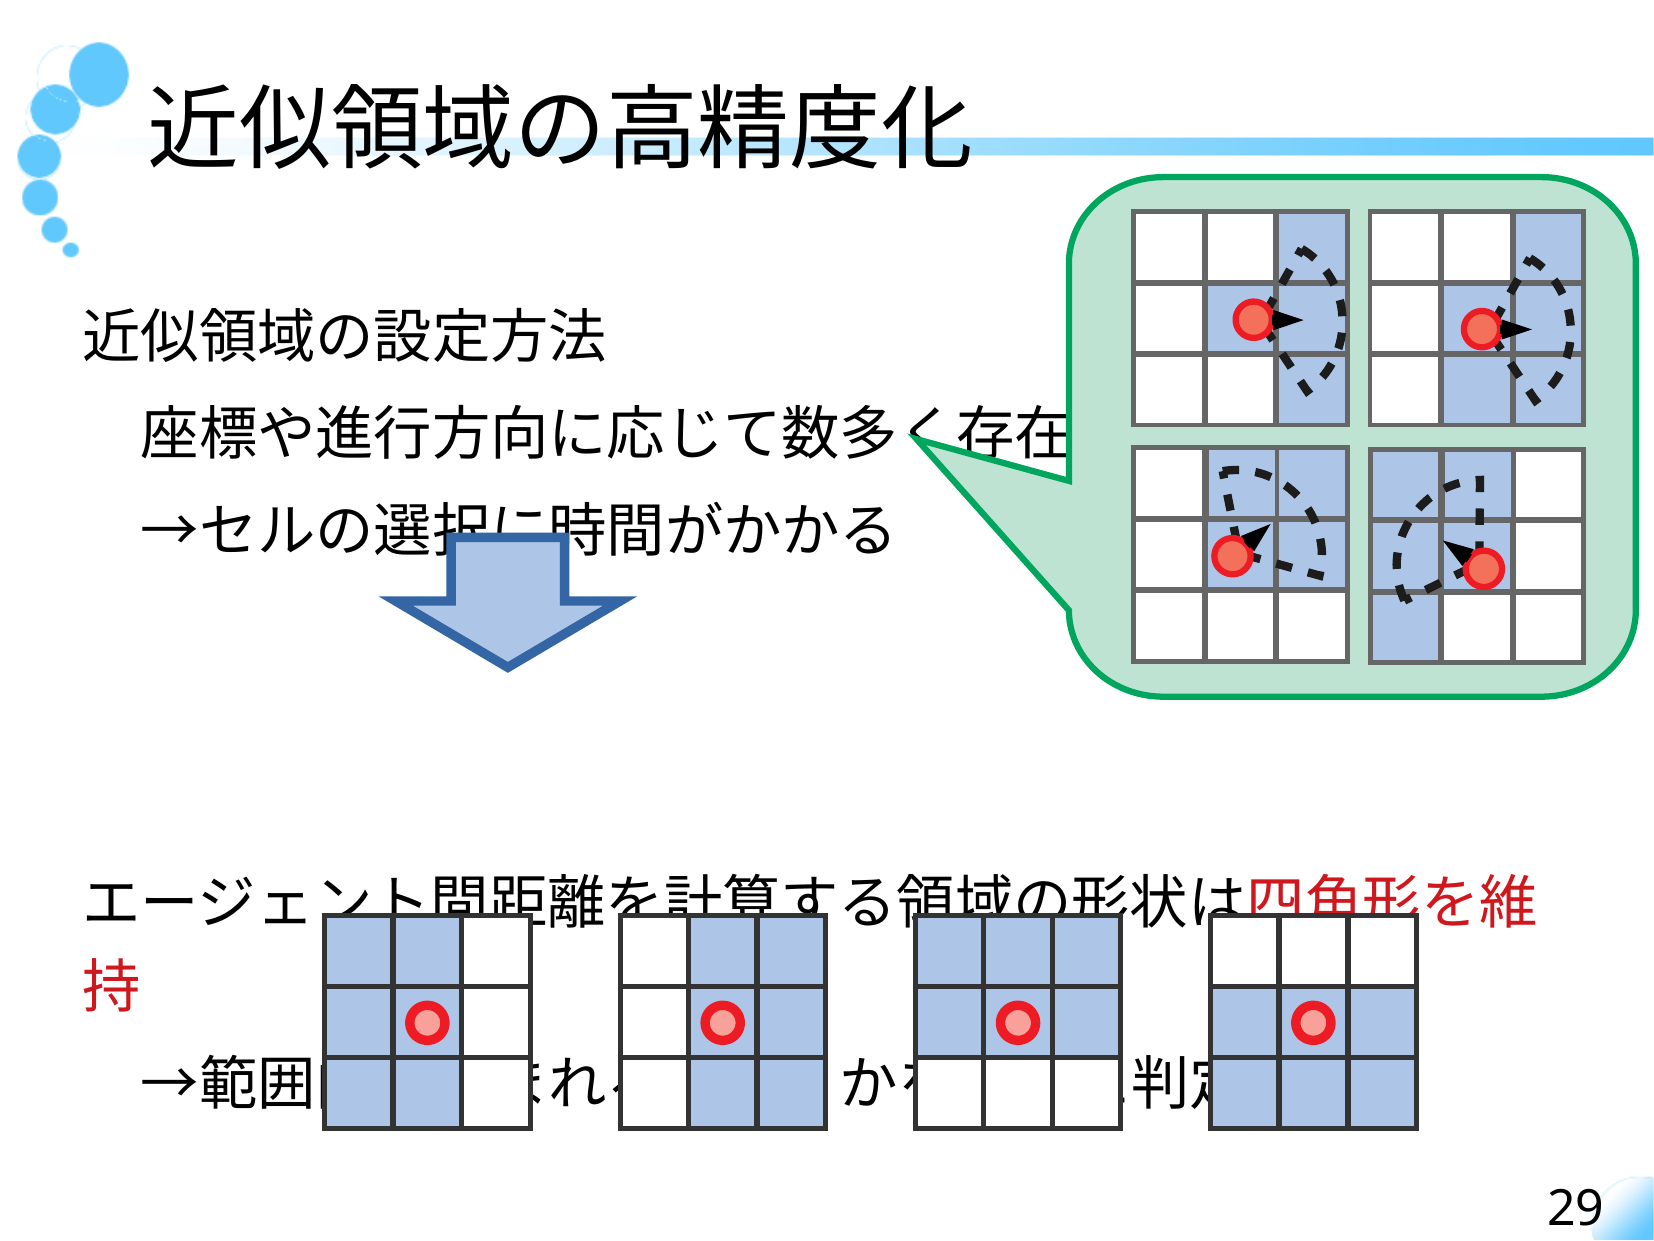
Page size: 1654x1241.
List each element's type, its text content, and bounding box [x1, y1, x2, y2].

text_box [620, 915, 826, 1129]
text_box [915, 915, 1121, 1129]
title 近似領域の高精度化 [147, 55, 1636, 266]
text_box [1210, 915, 1417, 1129]
text_box [395, 537, 621, 668]
text_box [916, 177, 1636, 697]
picture [0, 0, 1654, 1240]
subtitle 近似領域の設定方法 座標や進行方向に応じて数多く存在 →セルの選択に時間がかかる エージェント間距離を計算する領域の形状は四角形を維持 →範囲内に含まれるかどうかを高速に判定可能 [82, 290, 1571, 1010]
text_box [324, 915, 531, 1129]
